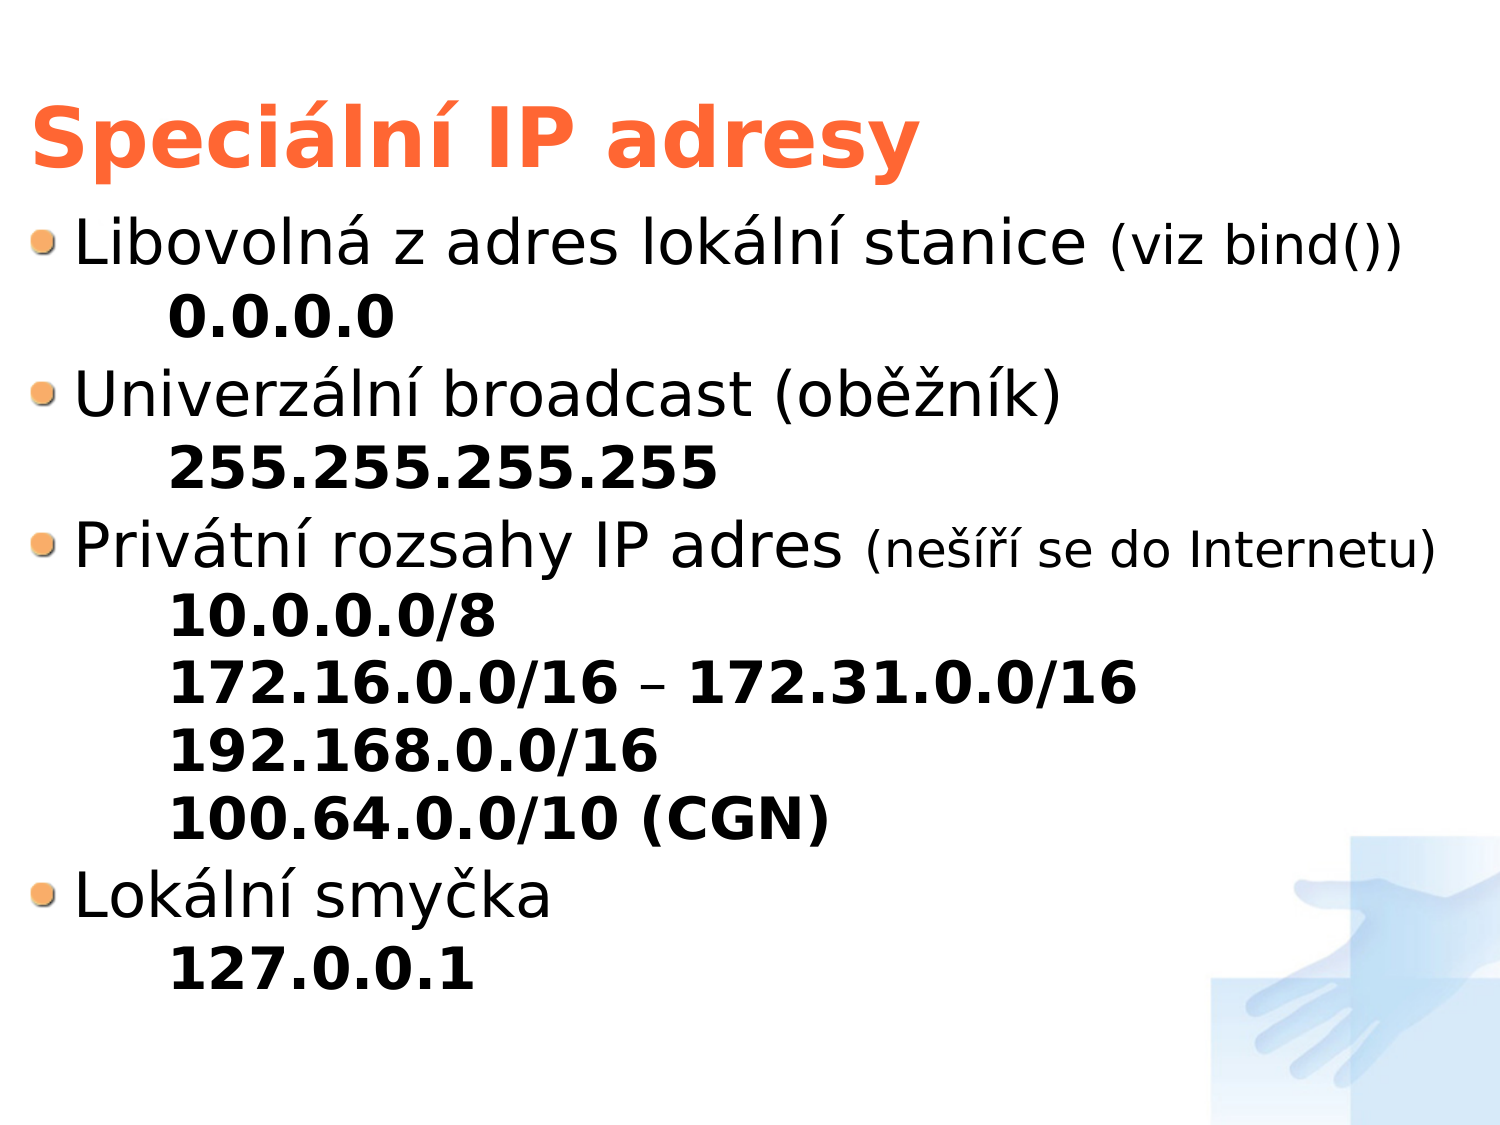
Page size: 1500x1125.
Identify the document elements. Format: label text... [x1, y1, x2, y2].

list Libovolná z adres lokální stanice (viz bind()) 0.0.0.0 Univerzální broadcast (oběžník) 255.255.255.255 Privátní rozsahy IP adres (nešíří se do Internetu) 10.0.0.0/8 172.16.0.0/16 – 172.31.0.0/16 192.168.0.0/16 100.64.0.0/10 (CGN) Lokální smyčka 127.0.0.1 [29, 206, 1477, 1093]
title Speciální IP adresy [29, 21, 1477, 206]
picture [0, 0, 1500, 1125]
